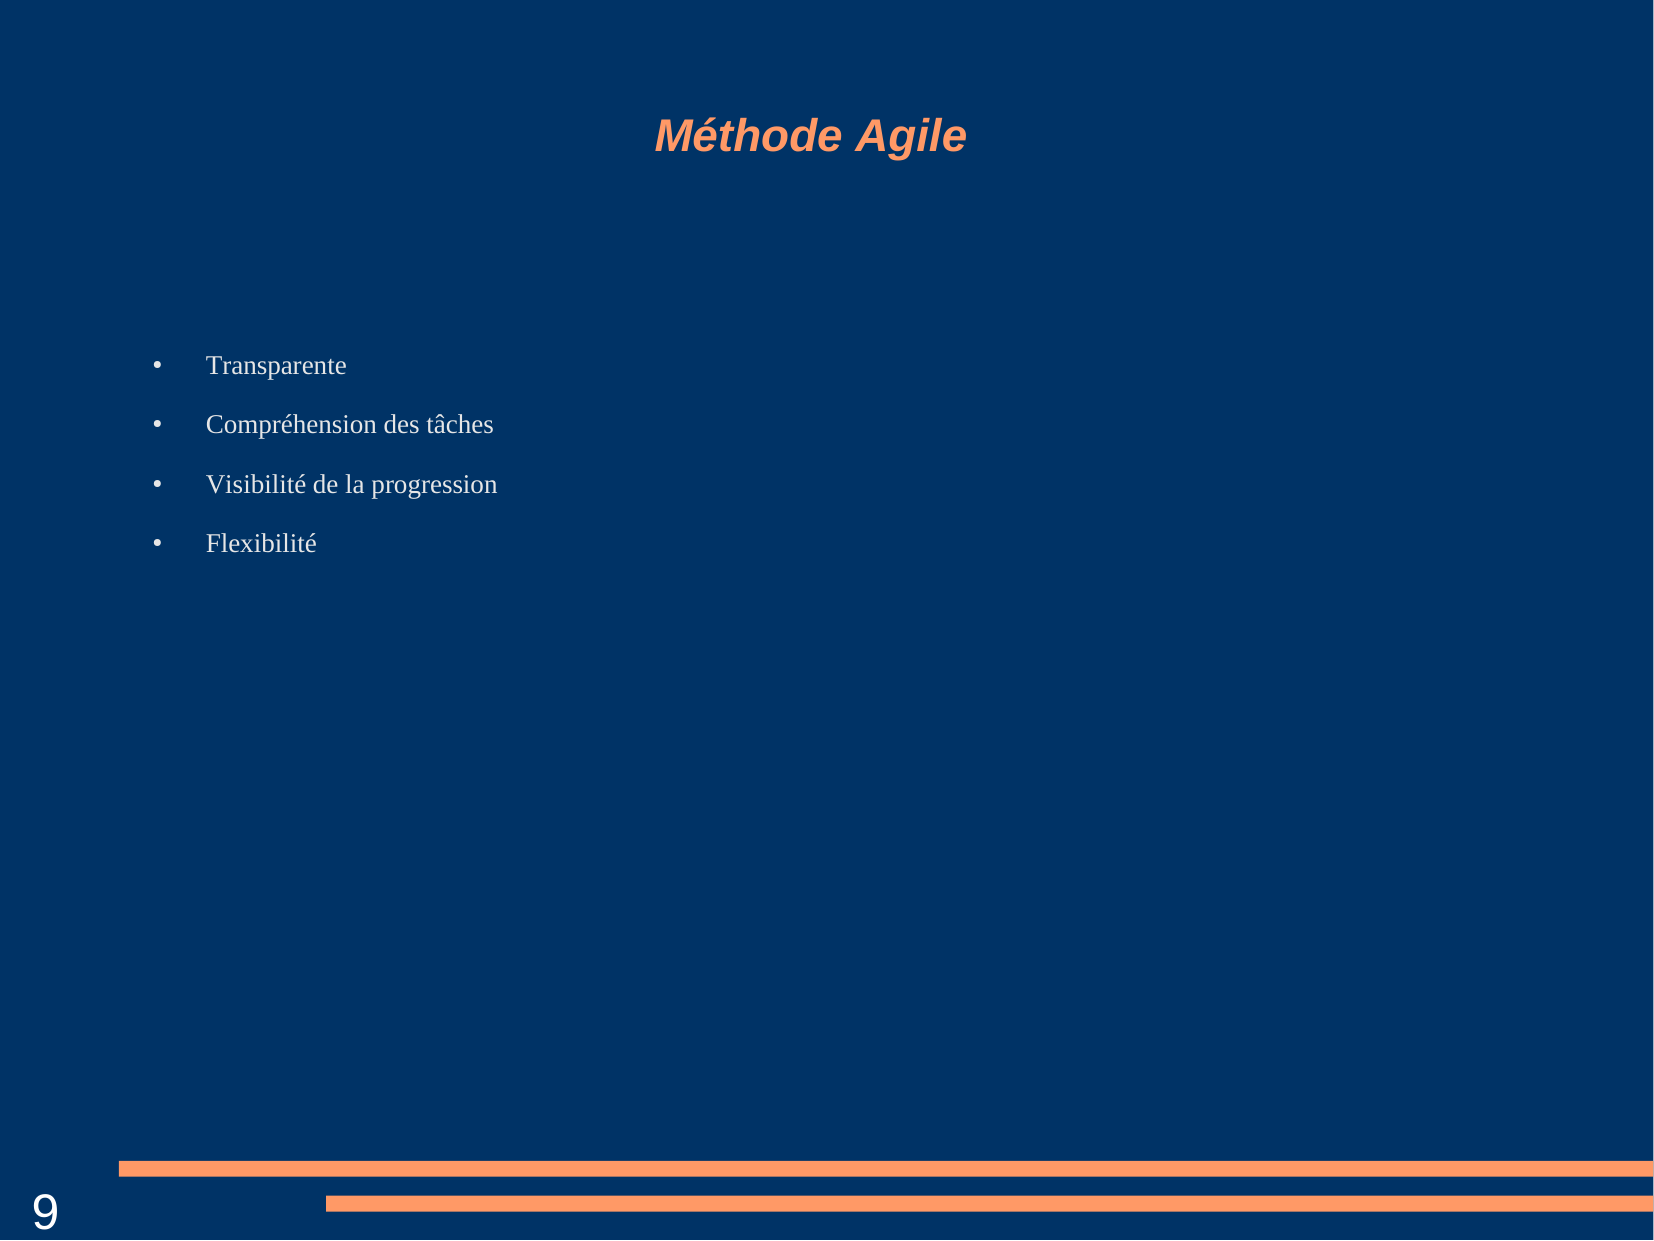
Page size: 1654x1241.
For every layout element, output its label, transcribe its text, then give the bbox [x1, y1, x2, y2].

list Transparente Compréhension des tâches Visibilité de la progression Flexibilité [134, 350, 1516, 1133]
title Méthode Agile [88, 31, 1534, 239]
text_box <numéro> [31, 1184, 260, 1241]
